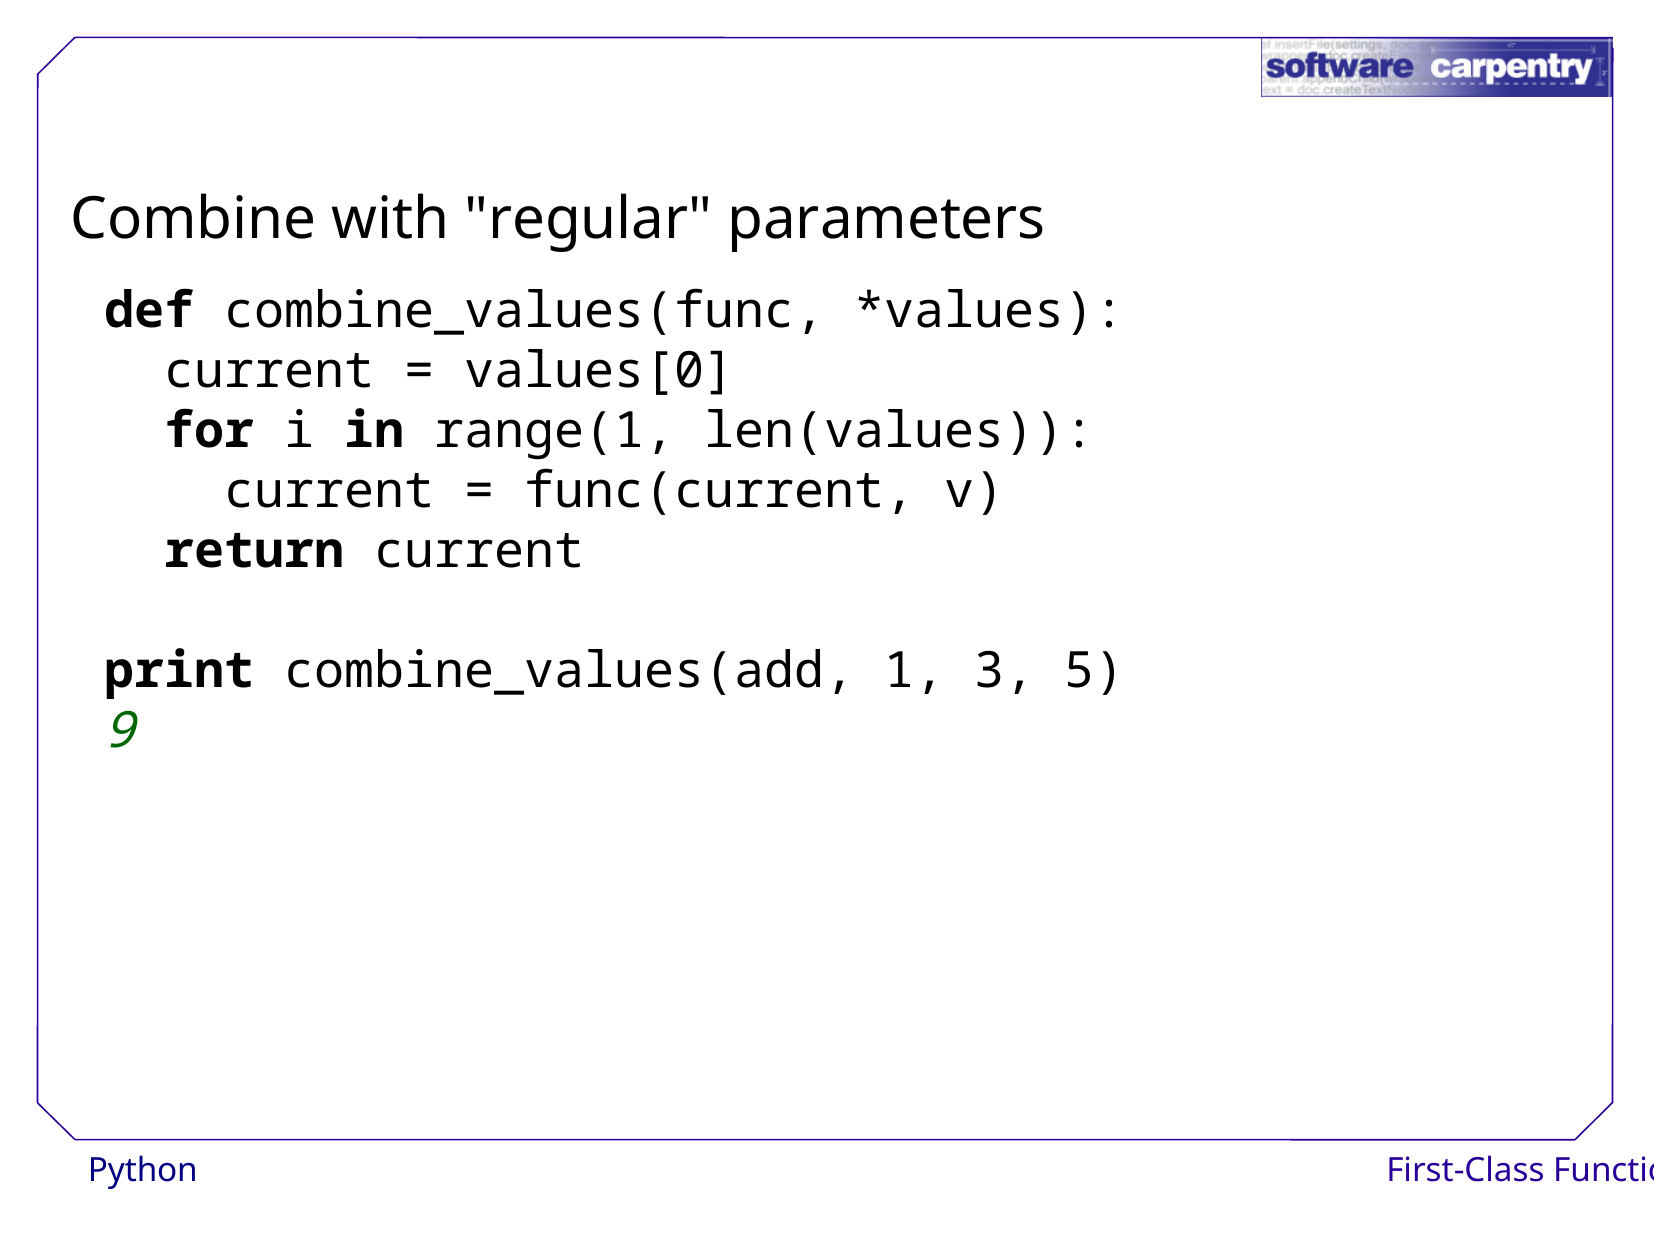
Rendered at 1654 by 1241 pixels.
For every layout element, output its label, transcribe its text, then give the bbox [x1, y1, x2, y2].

text_box Combine with "regular" parameters [55, 138, 1211, 259]
text_box def combine_values(func, *values): current = values[0] for i in range(1, len(values)): current = func(current, v) return current print combine_values(add, 1, 3, 5) 9 [89, 270, 1234, 1065]
picture [1261, 39, 1613, 97]
